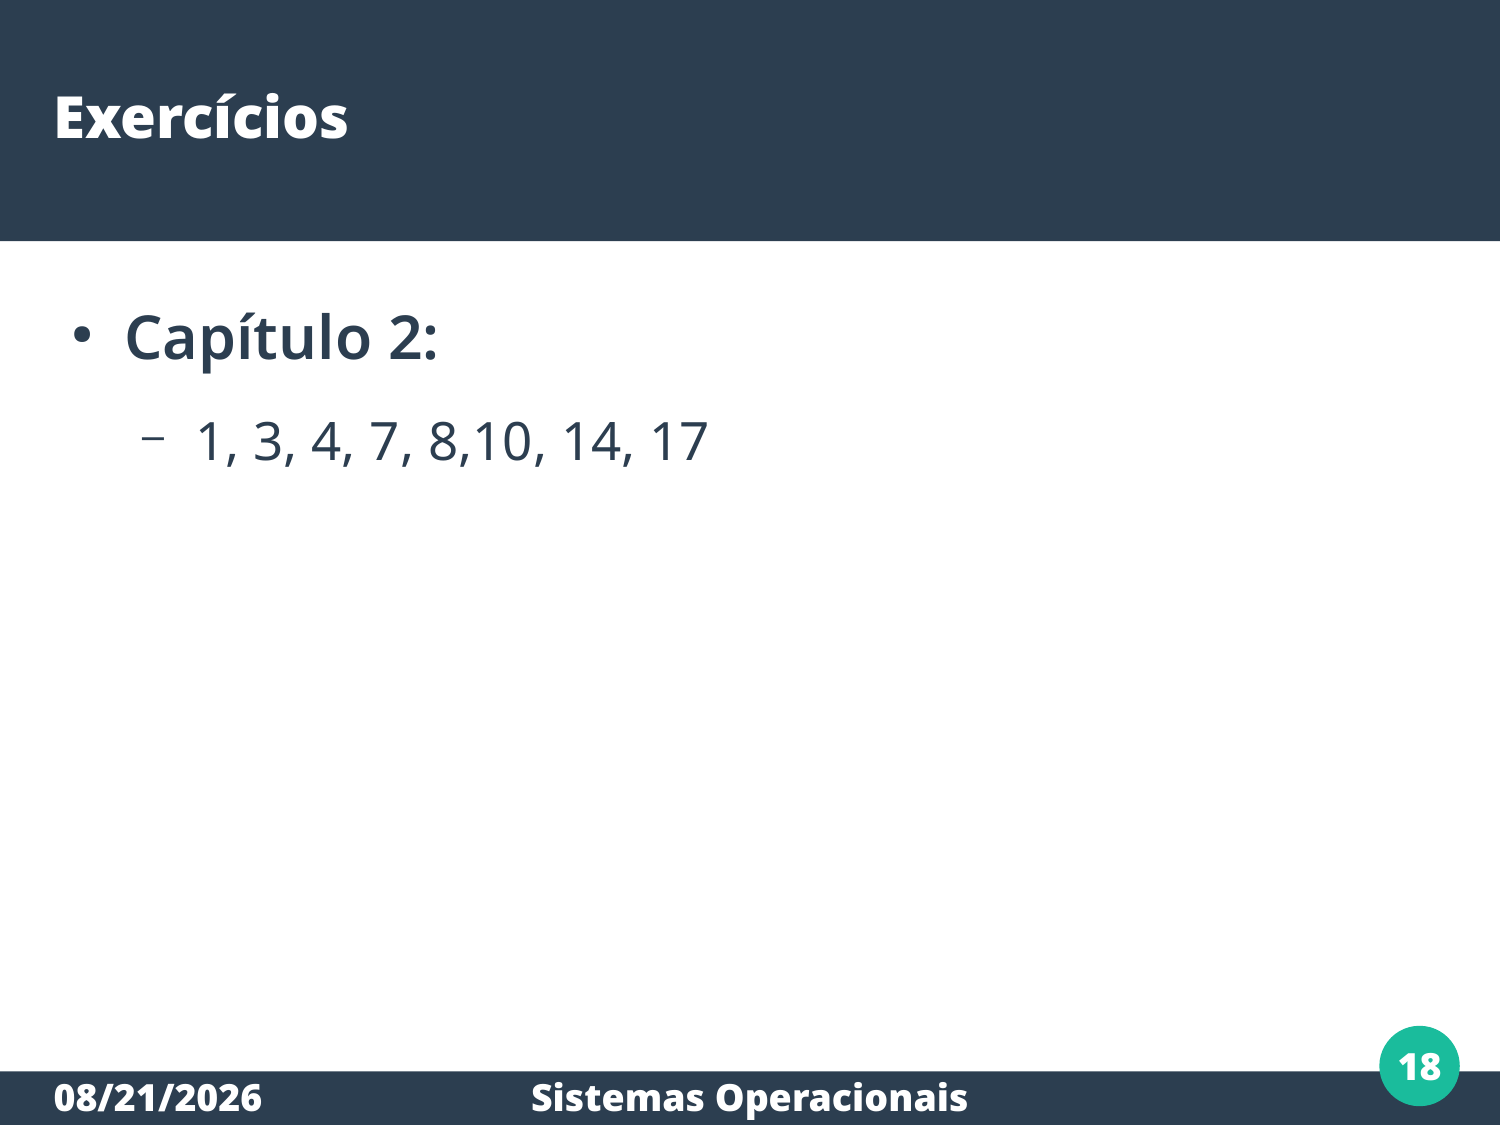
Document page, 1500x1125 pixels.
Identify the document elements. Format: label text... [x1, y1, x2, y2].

list Capítulo 2: 1, 3, 4, 7, 8,10, 14, 17 [53, 294, 1447, 1045]
title Exercícios [53, 44, 1447, 188]
